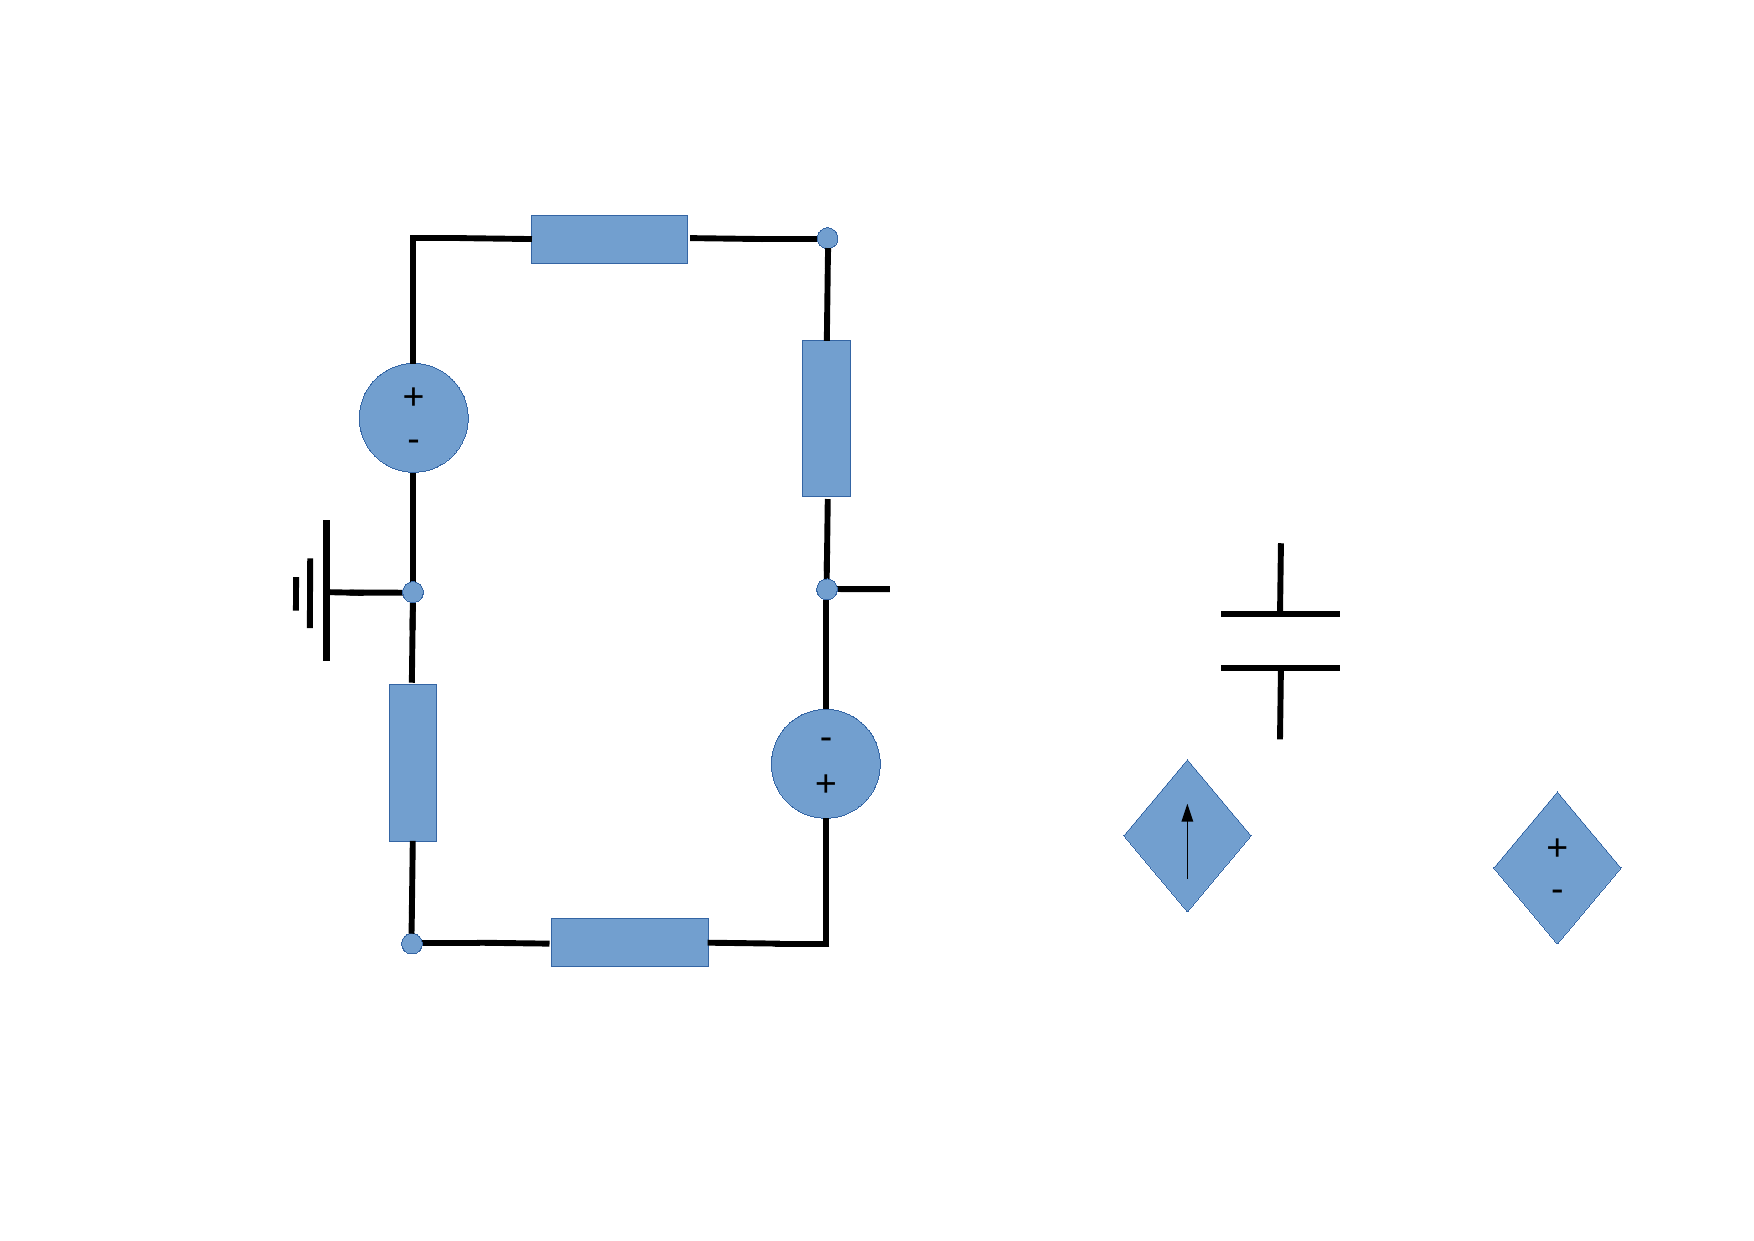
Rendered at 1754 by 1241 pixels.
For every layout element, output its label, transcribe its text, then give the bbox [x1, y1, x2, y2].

text_box + - [359, 363, 469, 473]
text_box [817, 227, 838, 249]
text_box [1123, 759, 1252, 912]
text_box [551, 918, 709, 967]
text_box + - [1493, 791, 1622, 944]
text_box [389, 684, 437, 842]
text_box [531, 215, 688, 264]
text_box [802, 340, 851, 497]
text_box [401, 933, 423, 954]
text_box + - [771, 709, 881, 819]
text_box [402, 581, 424, 603]
text_box [816, 578, 838, 600]
